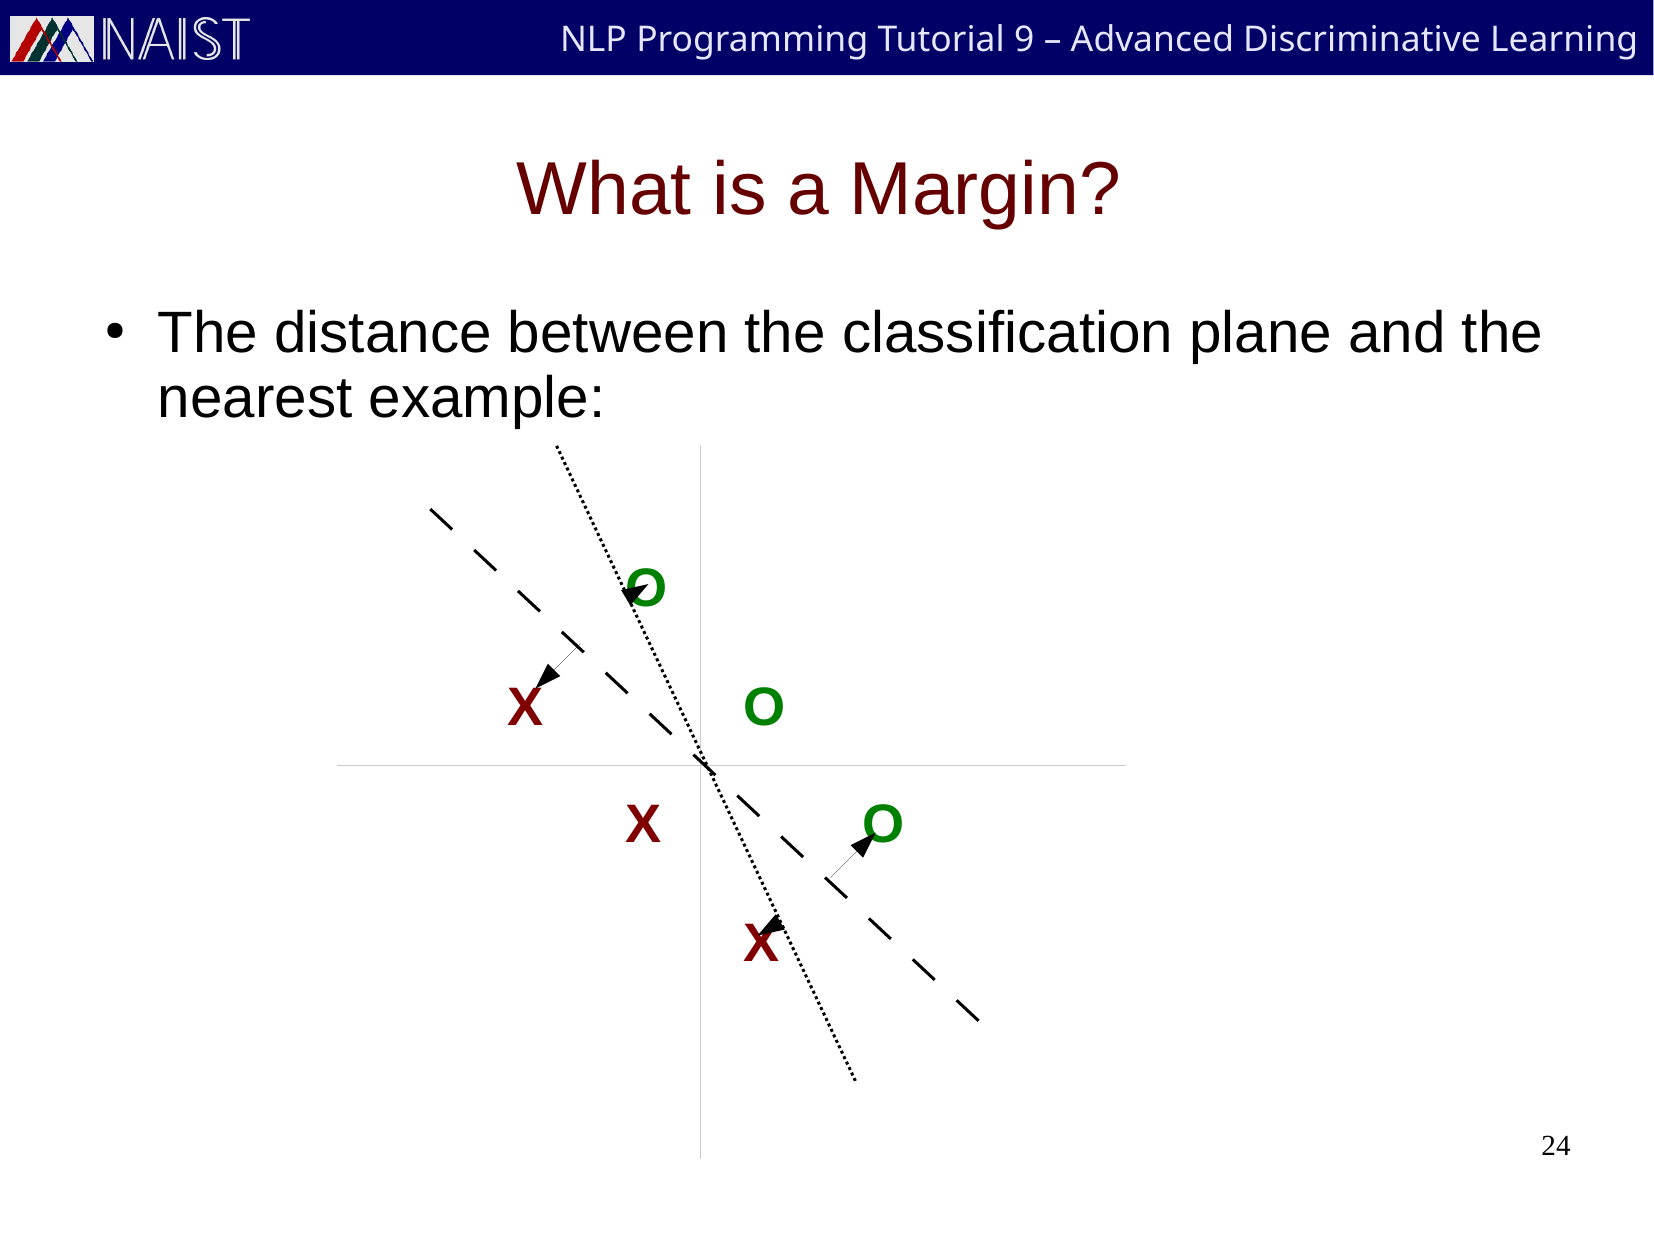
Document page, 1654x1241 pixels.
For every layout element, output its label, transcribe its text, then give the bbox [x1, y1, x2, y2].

text_box X [611, 786, 678, 862]
text_box O [847, 786, 920, 862]
title What is a Margin? [75, 92, 1564, 285]
text_box X [492, 668, 559, 744]
picture [10, 16, 94, 62]
text_box O [611, 550, 683, 626]
text_box O [729, 668, 802, 744]
text_box X [729, 904, 796, 989]
list The distance between the classification plane and the nearest example: [86, 300, 1576, 1119]
picture [102, 17, 251, 60]
